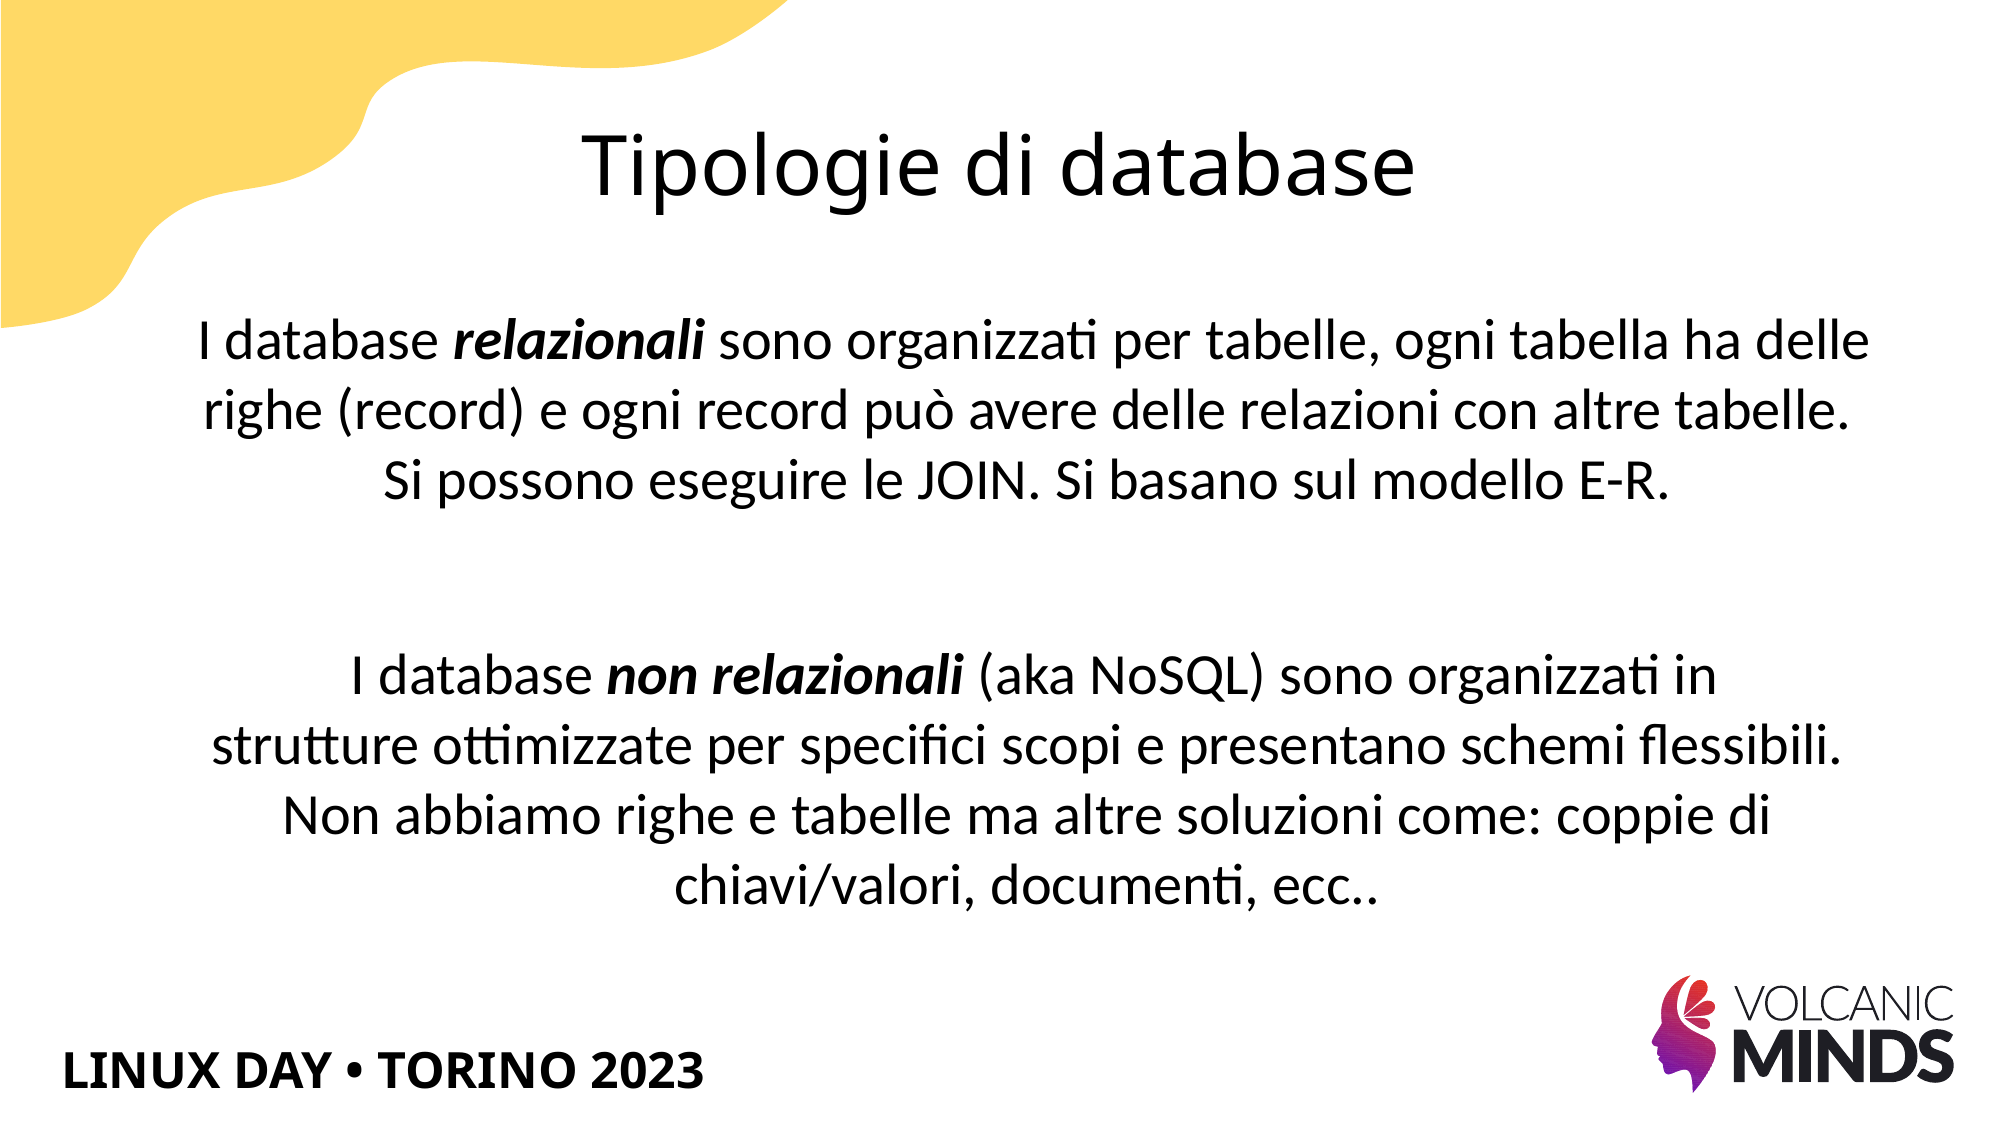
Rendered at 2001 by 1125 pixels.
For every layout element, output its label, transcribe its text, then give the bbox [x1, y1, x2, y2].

text_box LINUX DAY • TORINO 2023 [46, 961, 1547, 1107]
title Tipologie di database [137, 59, 1863, 278]
picture [0, 0, 906, 631]
text_box I database relazionali sono organizzati per tabelle, ogni tabella ha delle righe (record) e ogni record può avere delle relazioni con altre tabelle. Si possono eseguire le JOIN. Si basano sul modello E-R. [162, 294, 1893, 572]
picture [1651, 975, 1955, 1093]
text_box I database non relazionali (aka NoSQL) sono organizzati in strutture ottimizzate per specifici scopi e presentano schemi flessibili. Non abbiamo righe e tabelle ma altre soluzioni come: coppie di chiavi/valori, documenti, ecc.. [162, 628, 1893, 963]
